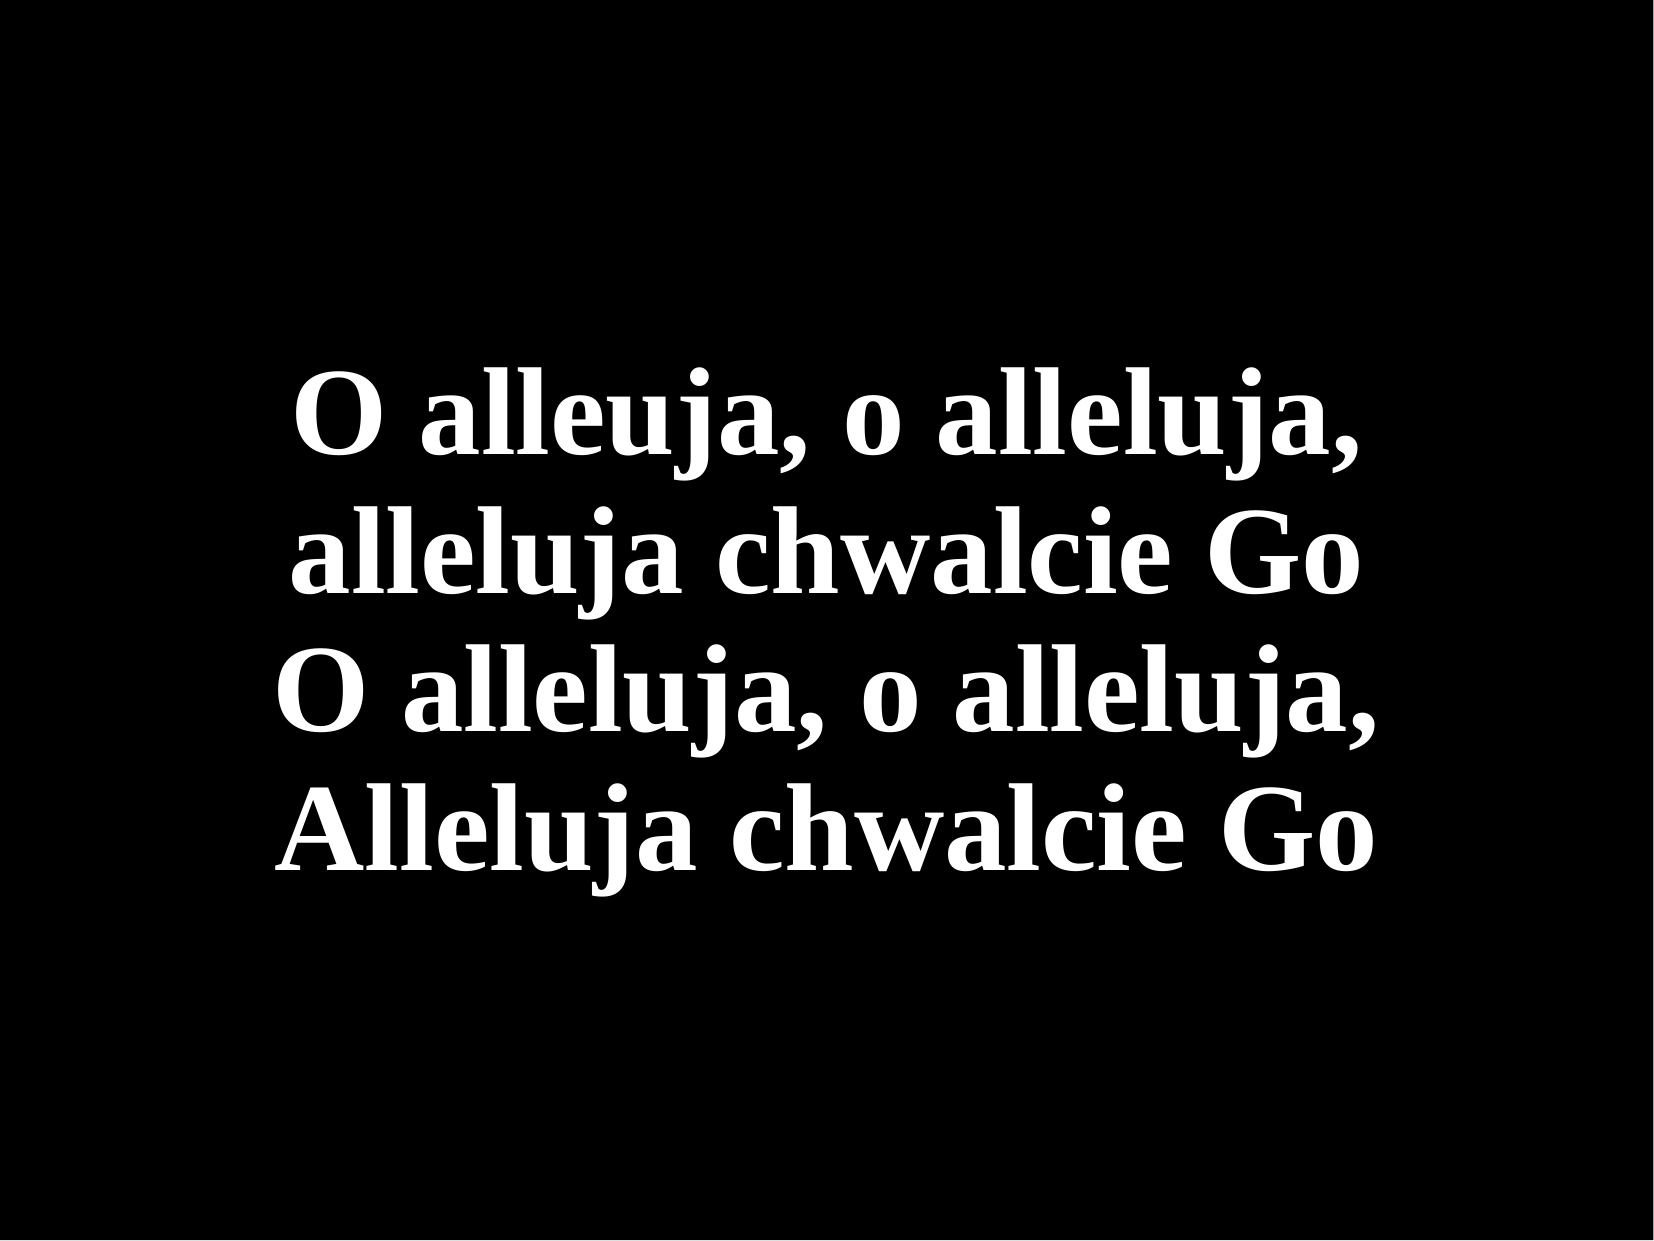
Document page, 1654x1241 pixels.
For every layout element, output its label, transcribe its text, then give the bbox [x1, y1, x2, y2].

title O alleuja, o alleluja, alleluja chwalcie Go O alleluja, o alleluja, Alleluja chwalcie Go [0, 0, 1654, 1241]
